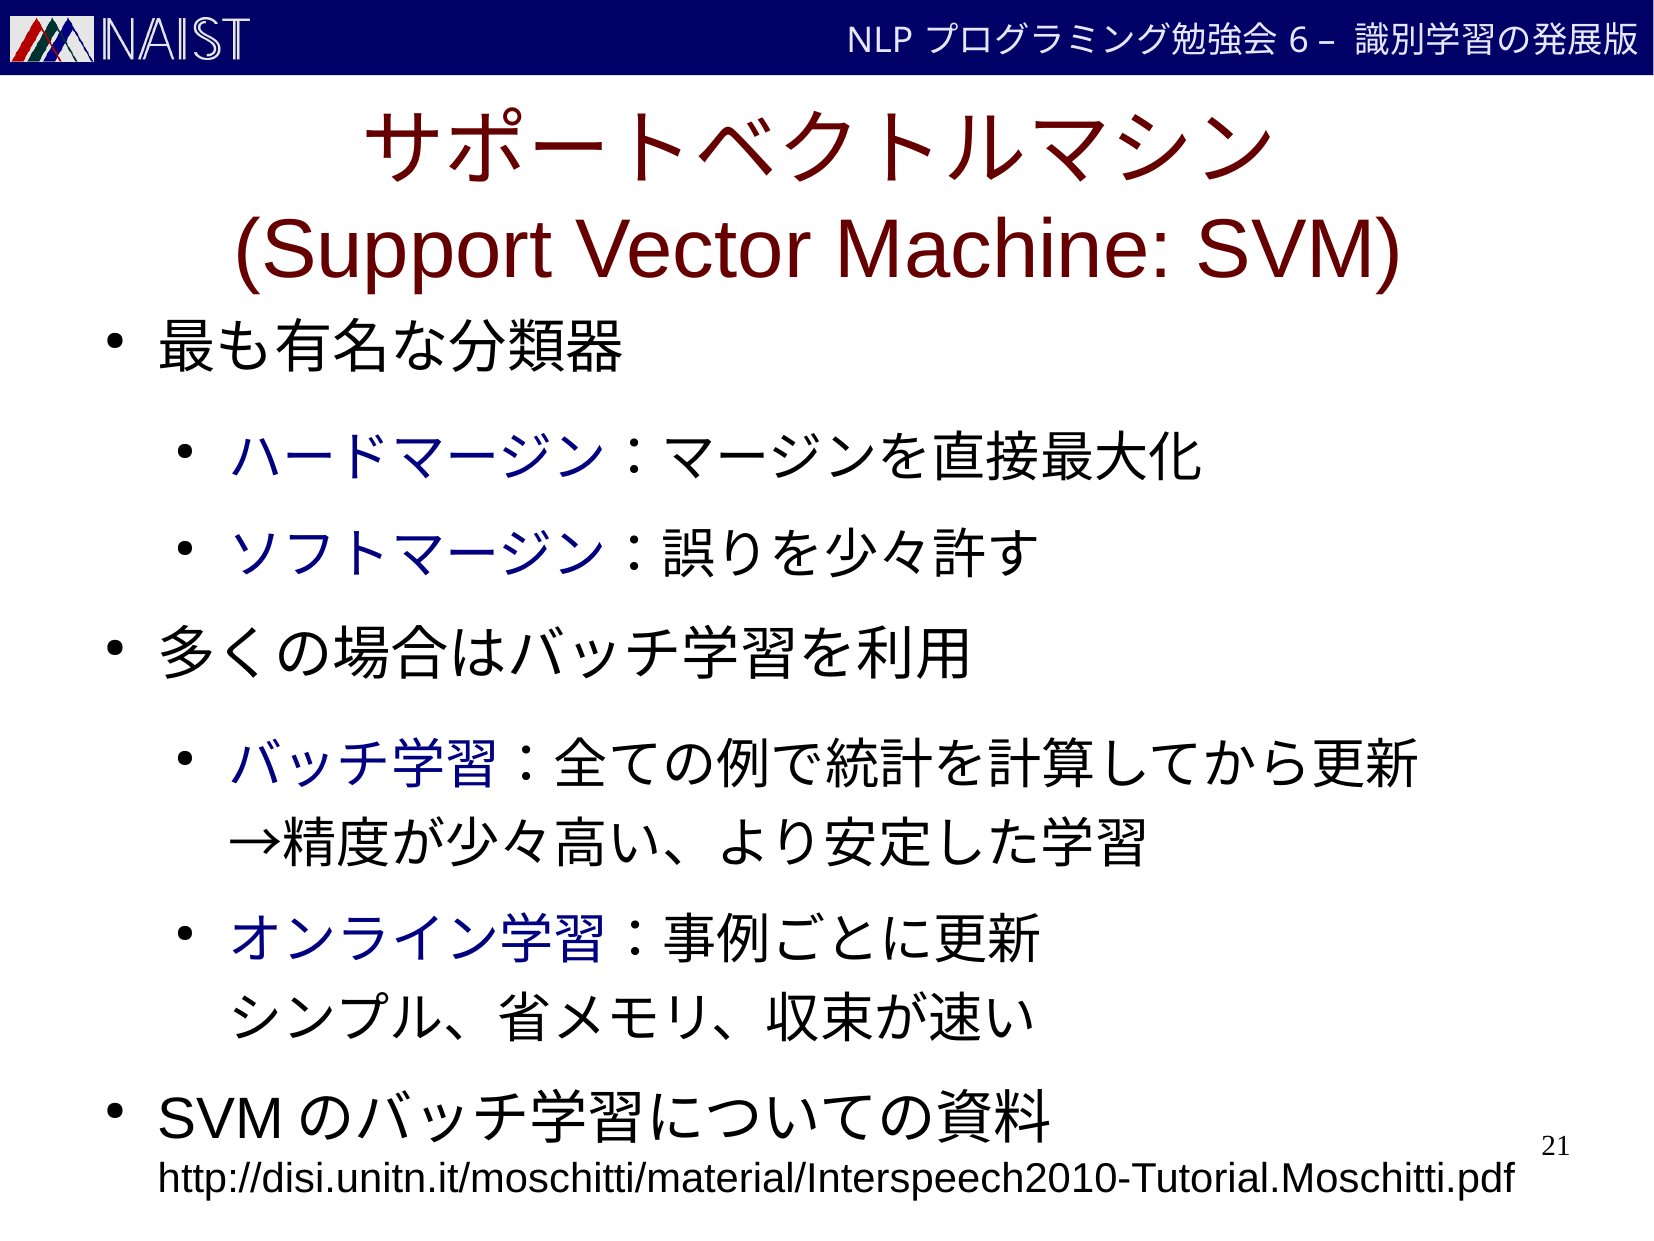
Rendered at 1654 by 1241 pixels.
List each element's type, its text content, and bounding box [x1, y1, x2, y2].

picture [102, 17, 251, 60]
title サポートベクトルマシン (Support Vector Machine: SVM) [75, 92, 1564, 285]
list 最も有名な分類器 ハードマージン：マージンを直接最大化 ソフトマージン：誤りを少々許す 多くの場合はバッチ学習を利用 バッチ学習：全ての例で統計を計算してから更新 →精度が少々高い、より安定した学習 オンライン学習：事例ごとに更新 シンプル、省メモリ、収束が速い SVMのバッチ学習についての資料 http://disi.unitn.it/moschitti/material/Interspeech2010-Tutorial.Moschitti.pdf バッチ学習ライブラリ: LIBSVM, LIBLINEAR, SVMLite [86, 300, 1576, 1194]
picture [10, 16, 94, 62]
